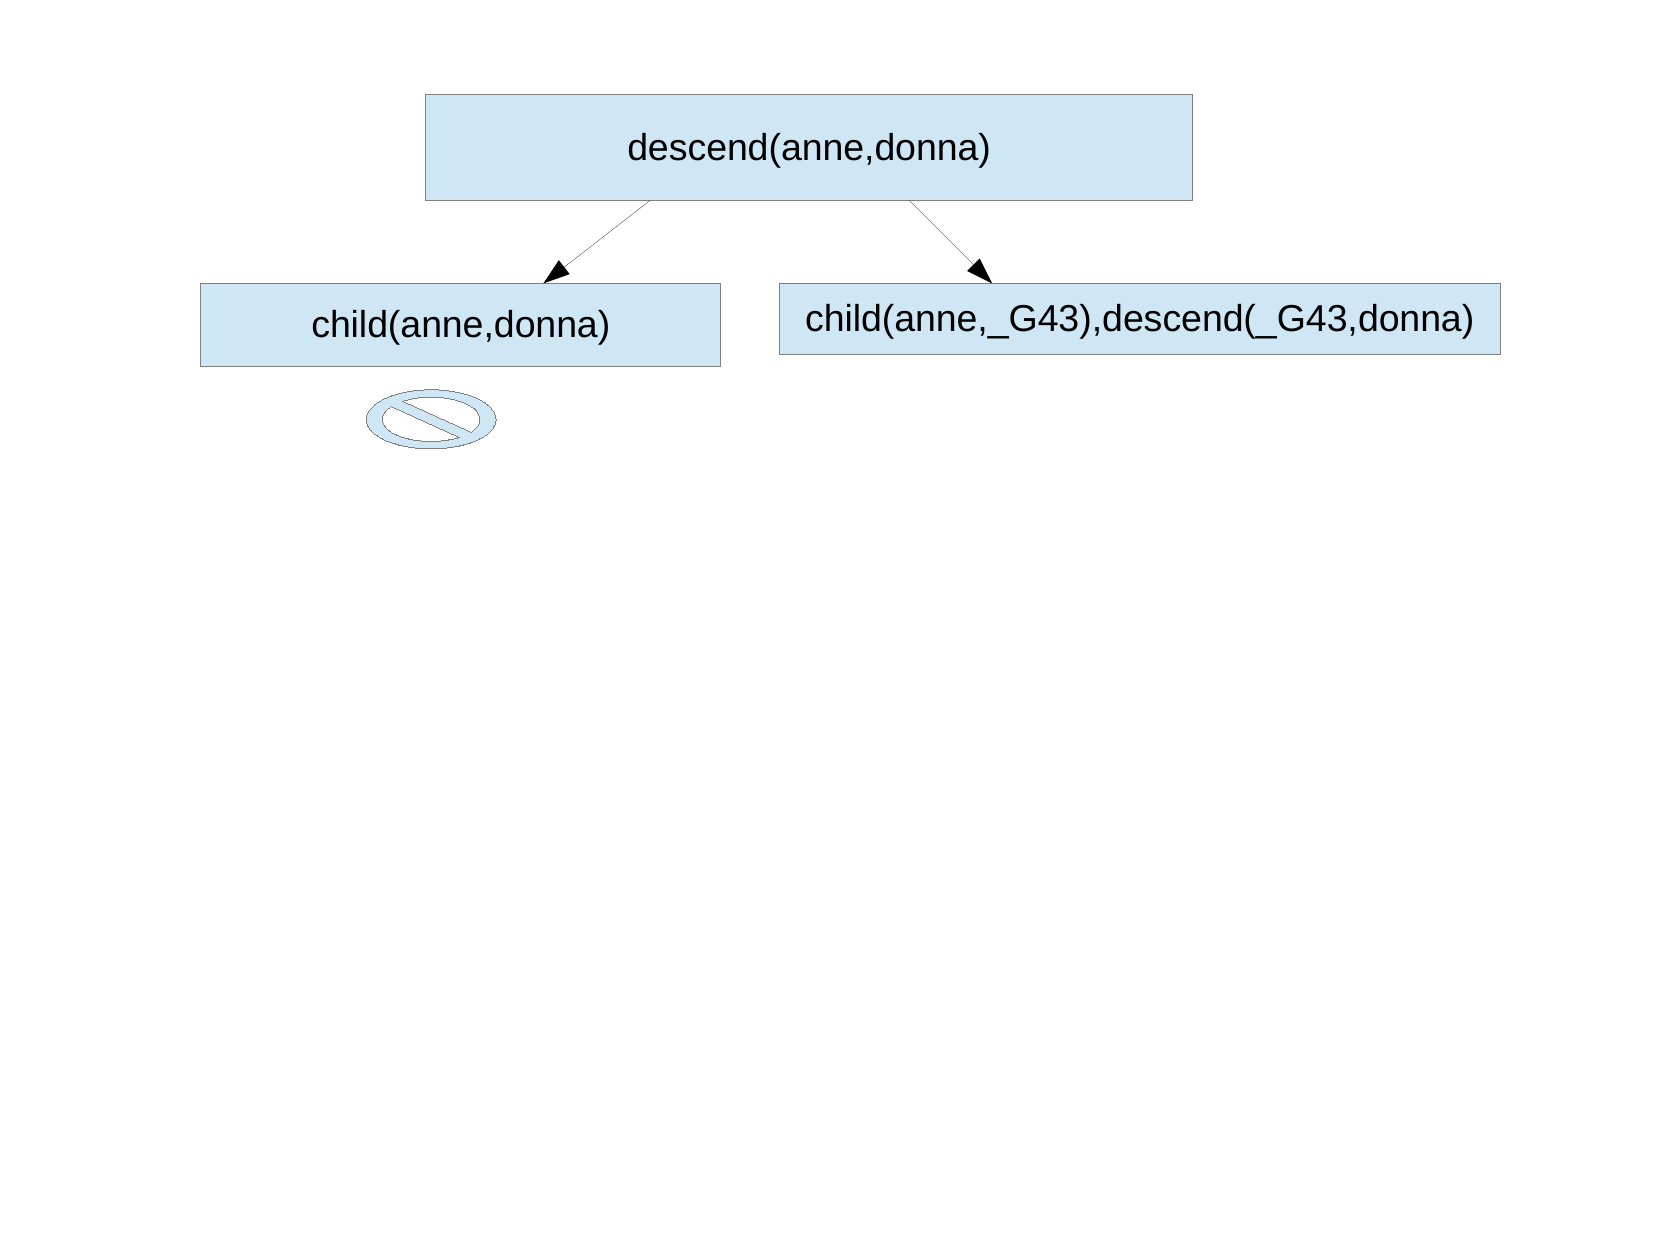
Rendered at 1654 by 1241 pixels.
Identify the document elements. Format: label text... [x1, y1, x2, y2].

text_box child(anne,donna) [200, 283, 721, 367]
text_box [366, 389, 497, 449]
text_box descend(anne,donna) [425, 94, 1193, 201]
text_box child(anne,_G43),descend(_G43,donna) [779, 283, 1501, 355]
